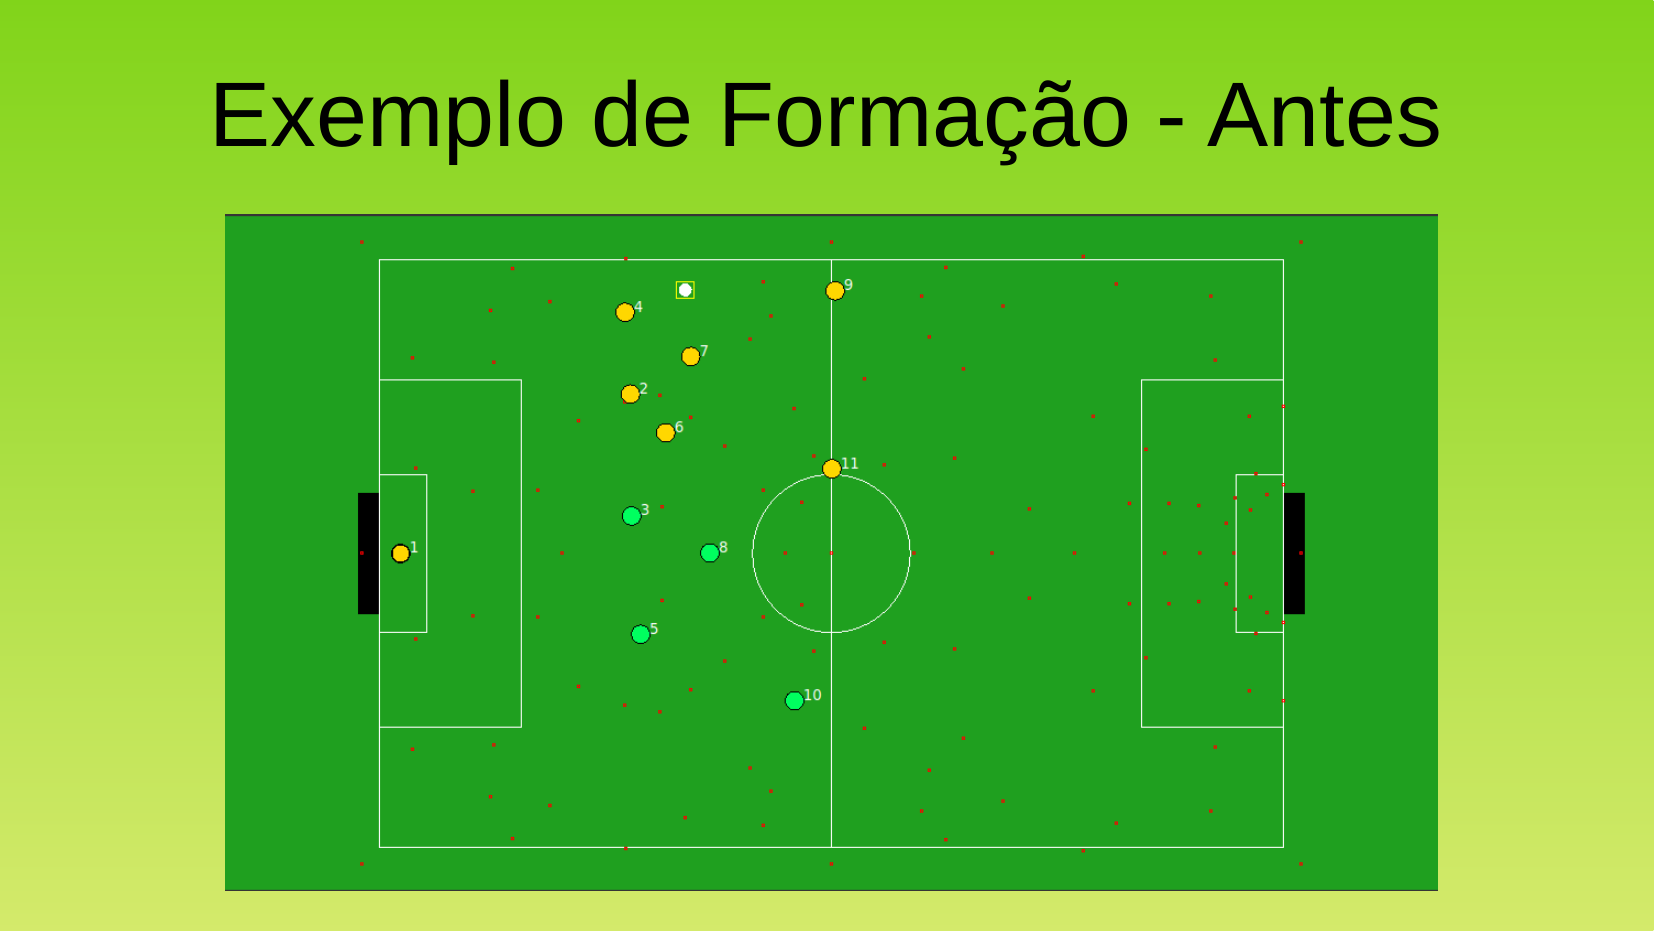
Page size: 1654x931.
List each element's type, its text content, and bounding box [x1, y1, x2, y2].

title Exemplo de Formação - Antes [82, 37, 1571, 193]
picture [225, 214, 1438, 891]
